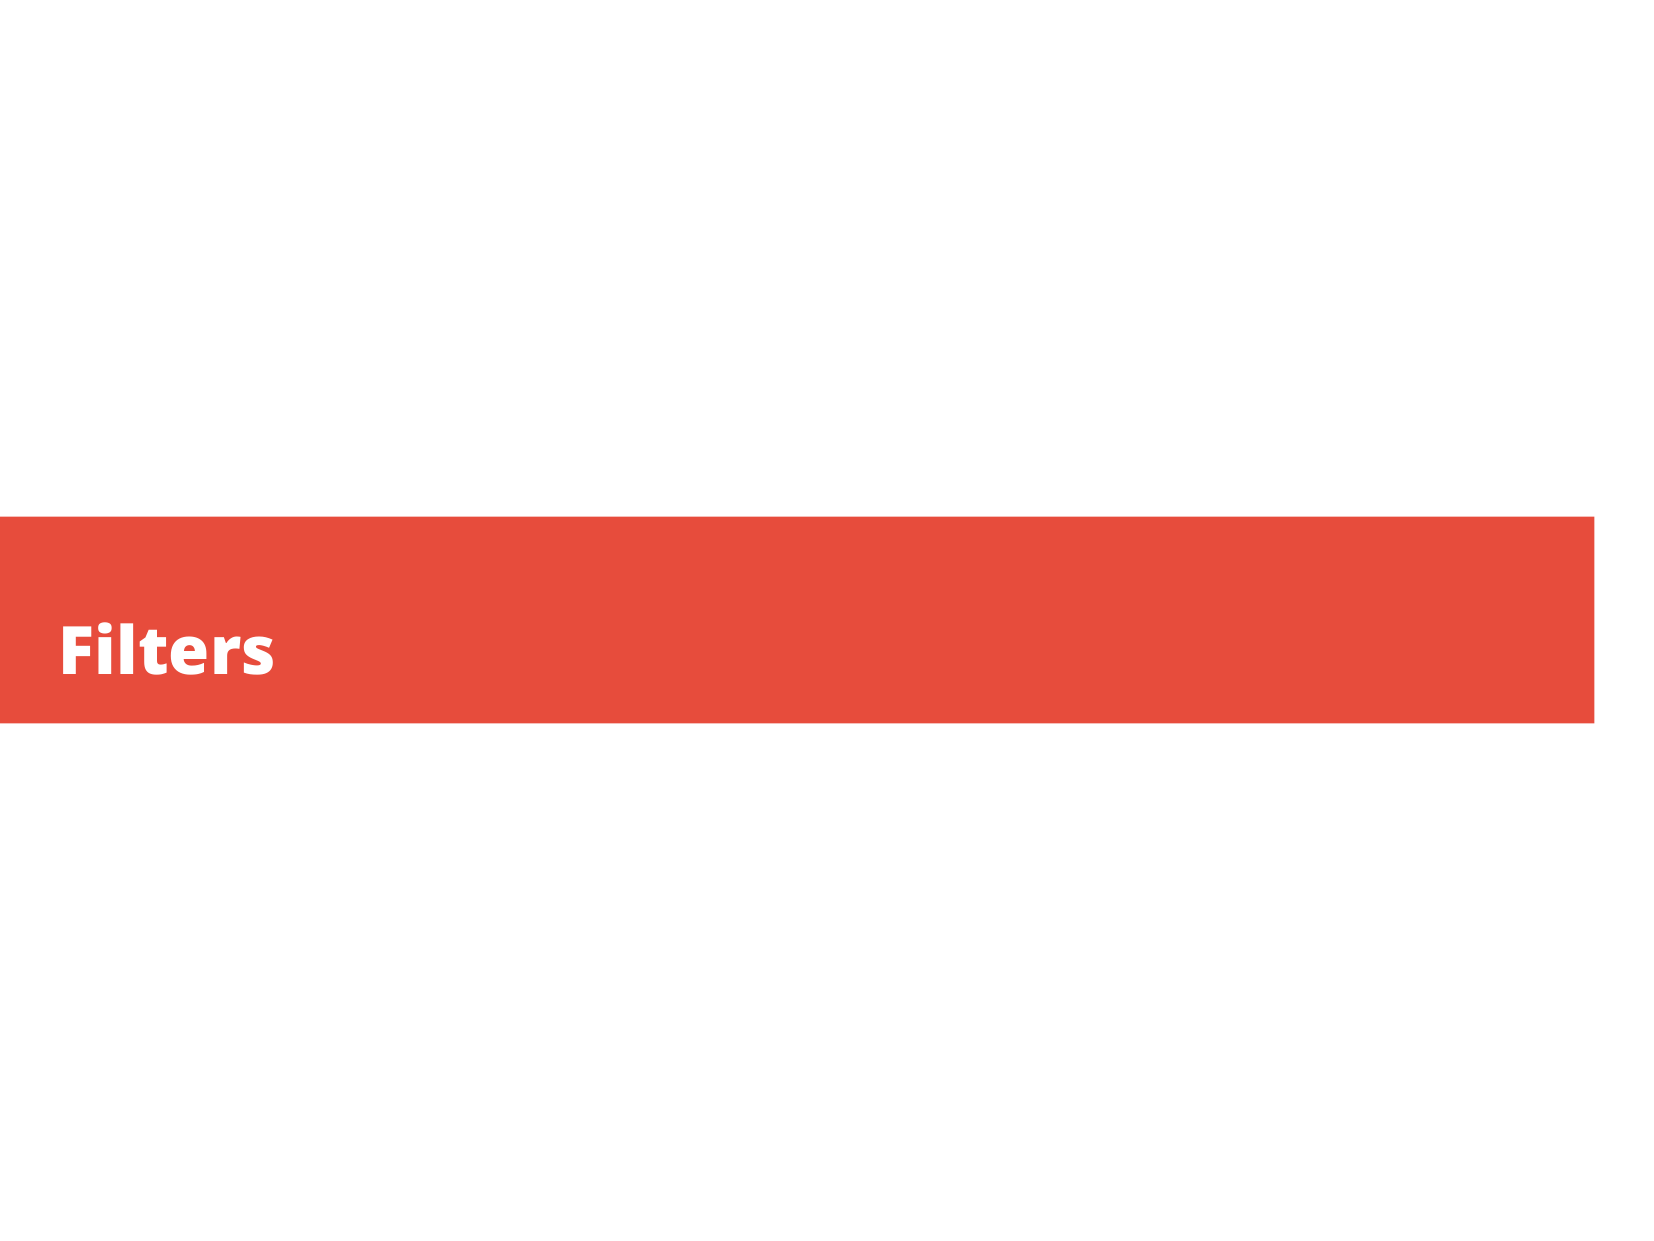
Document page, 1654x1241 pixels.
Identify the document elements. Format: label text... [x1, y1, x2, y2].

title Filters [59, 546, 1595, 694]
